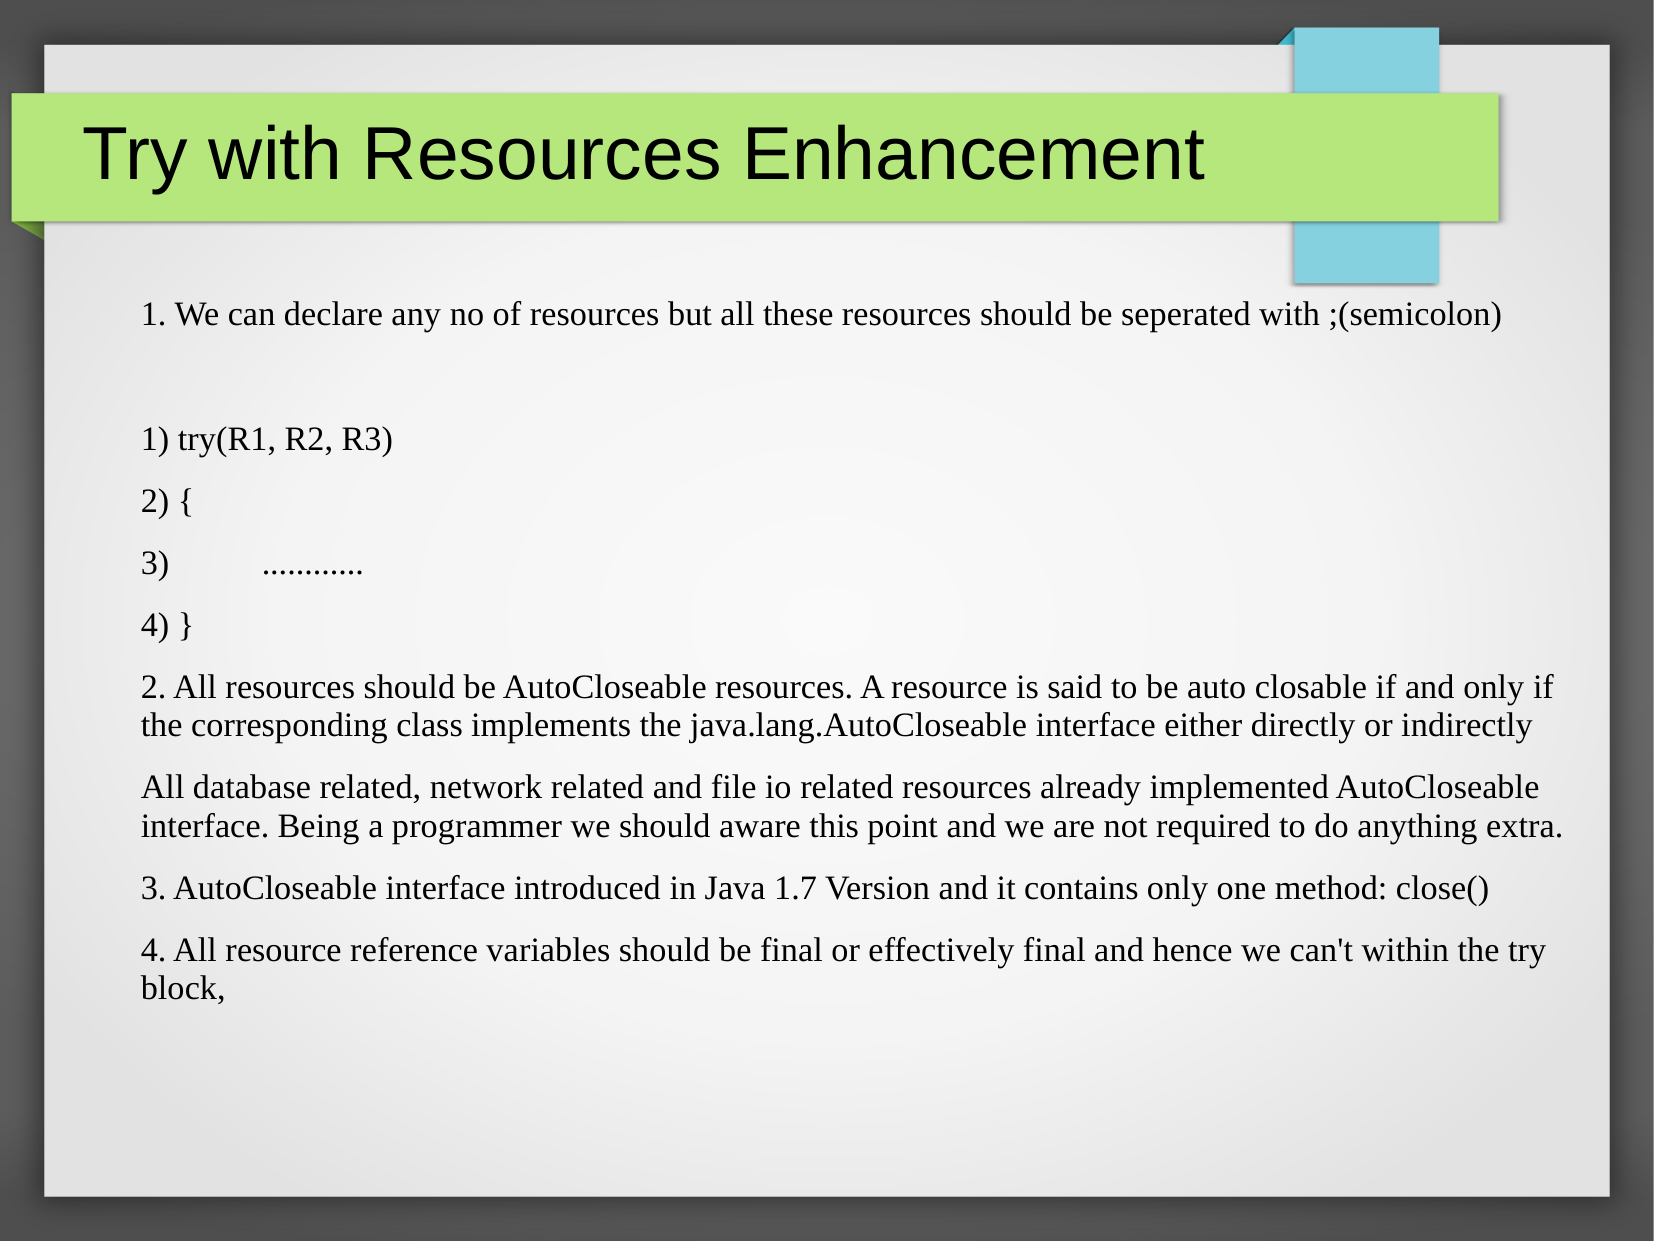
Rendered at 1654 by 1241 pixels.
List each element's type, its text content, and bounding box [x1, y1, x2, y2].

picture [0, 0, 1654, 1241]
list 1. We can declare any no of resources but all these resources should be seperated with ;(semicolon) 1) try(R1, R2, R3) 2) { 3) ............ 4) } 2. All resources should be AutoCloseable resources. A resource is said to be auto closable if and only if the corresponding class implements the java.lang.AutoCloseable interface either directly or indirectly All database related, network related and file io related resources already implemented AutoCloseable interface. Being a programmer we should aware this point and we are not required to do anything extra. 3. AutoCloseable interface introduced in Java 1.7 Version and it contains only one method: close() 4. All resource reference variables should be final or effectively final and hence we can't within the try block, [82, 295, 1571, 1015]
title Try with Resources Enhancement [82, 27, 1264, 280]
